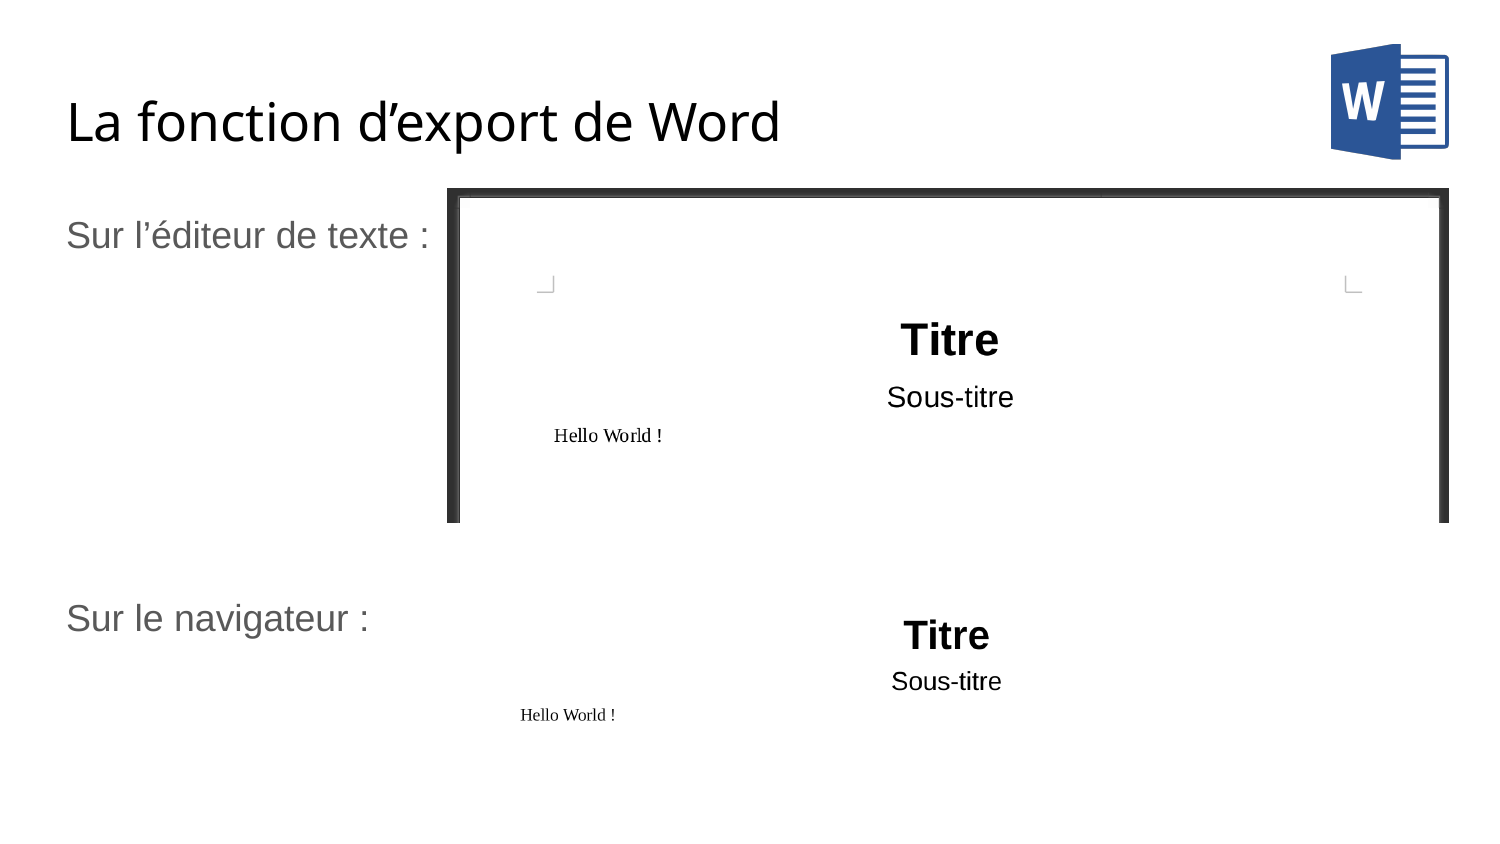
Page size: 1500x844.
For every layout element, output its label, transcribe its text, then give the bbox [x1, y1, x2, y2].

picture [447, 532, 1449, 750]
picture [1331, 44, 1449, 160]
picture [447, 188, 1449, 523]
title La fonction d’export de Word [51, 72, 1449, 167]
list Sur l’éditeur de texte : Sur le navigateur : [51, 189, 1449, 750]
